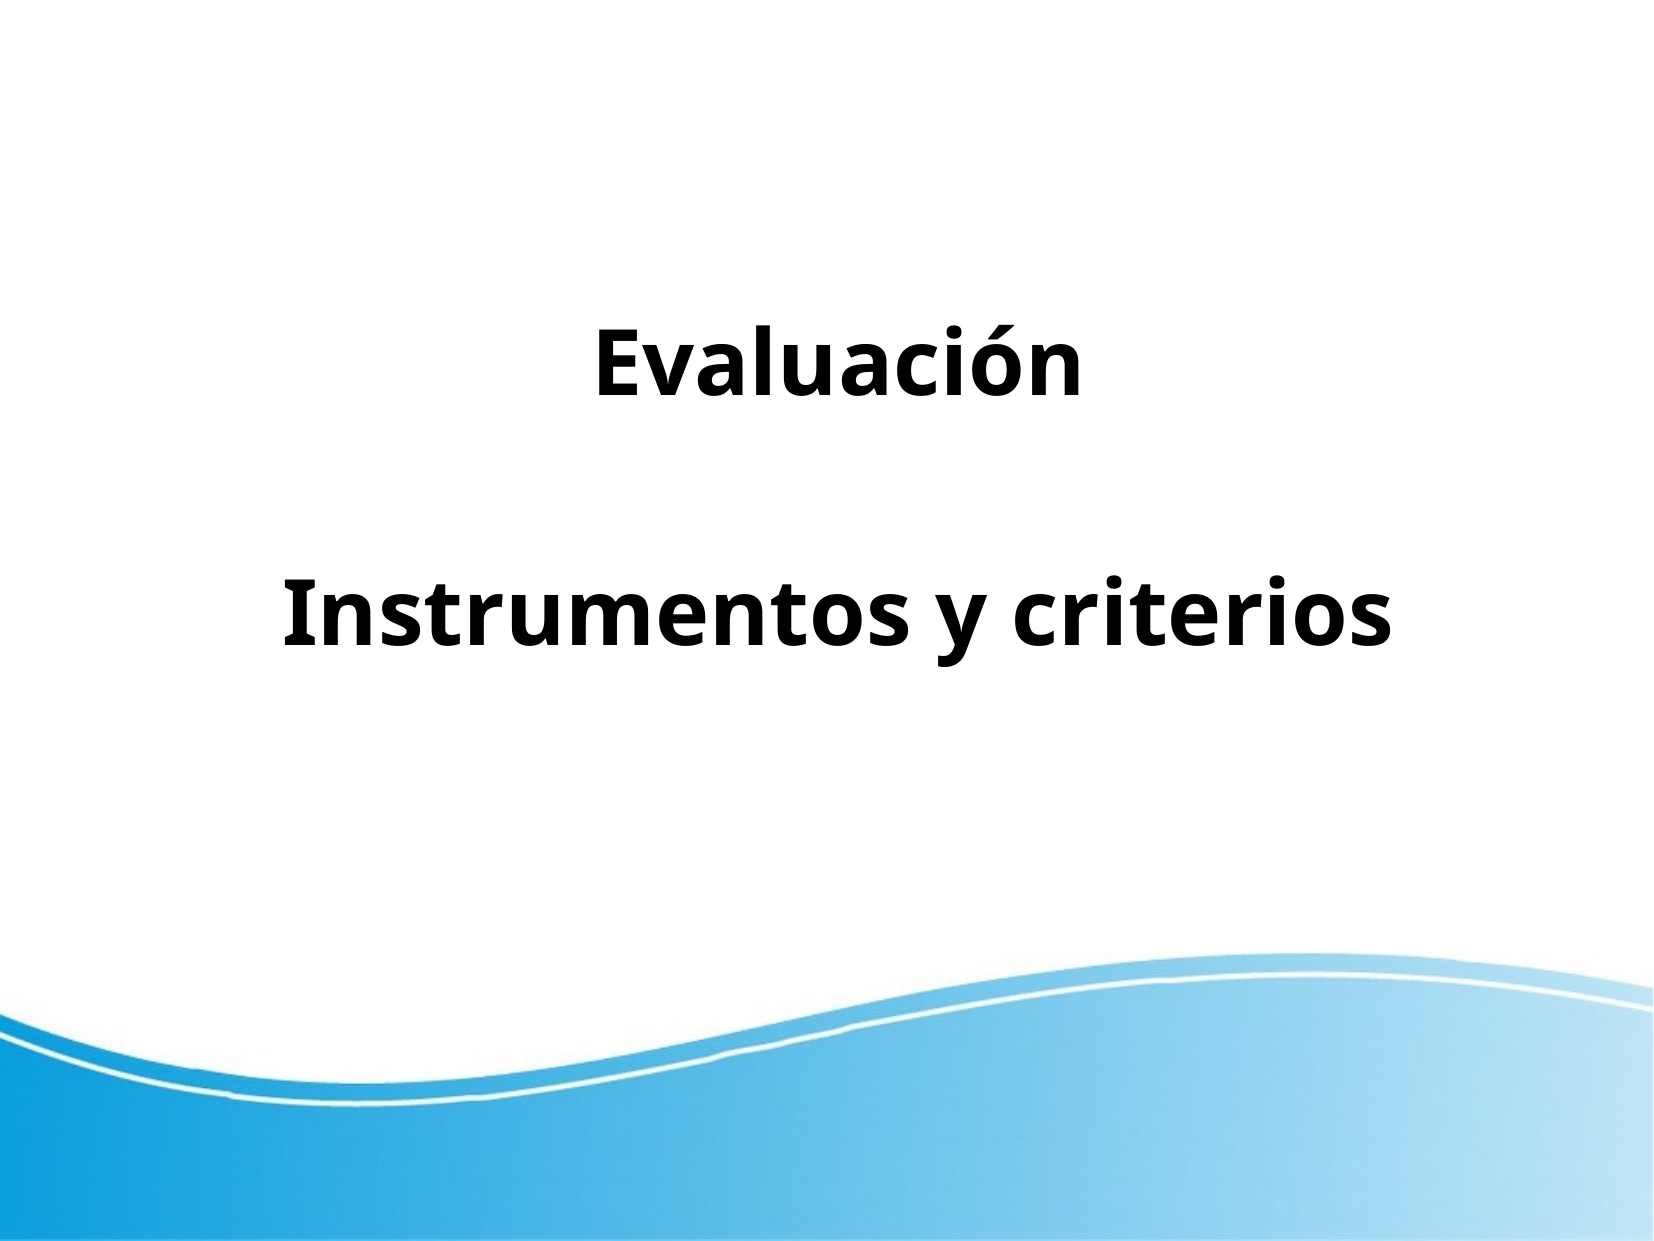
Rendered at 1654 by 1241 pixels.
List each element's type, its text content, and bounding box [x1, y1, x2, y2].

picture [0, 952, 1654, 1241]
title Evaluación Instrumentos y criterios [94, 37, 1583, 934]
